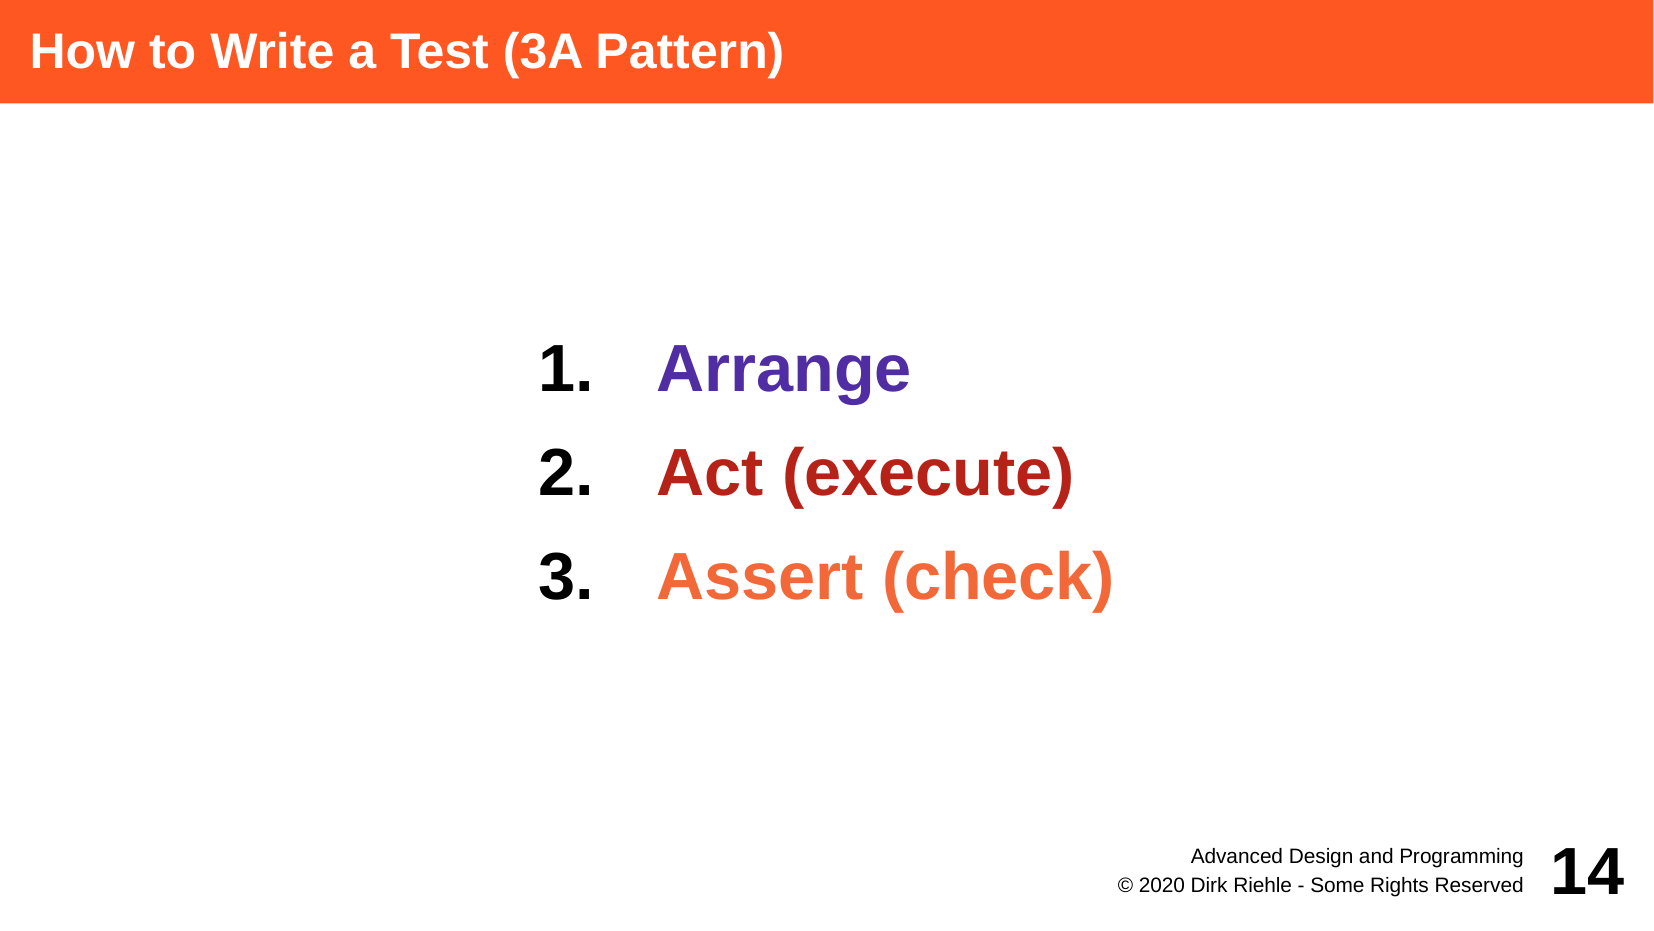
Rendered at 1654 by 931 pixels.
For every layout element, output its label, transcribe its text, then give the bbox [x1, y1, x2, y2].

subtitle Arrange Act (execute) Assert (check) [29, 132, 1625, 813]
title How to Write a Test (3A Pattern) [0, 0, 1654, 104]
